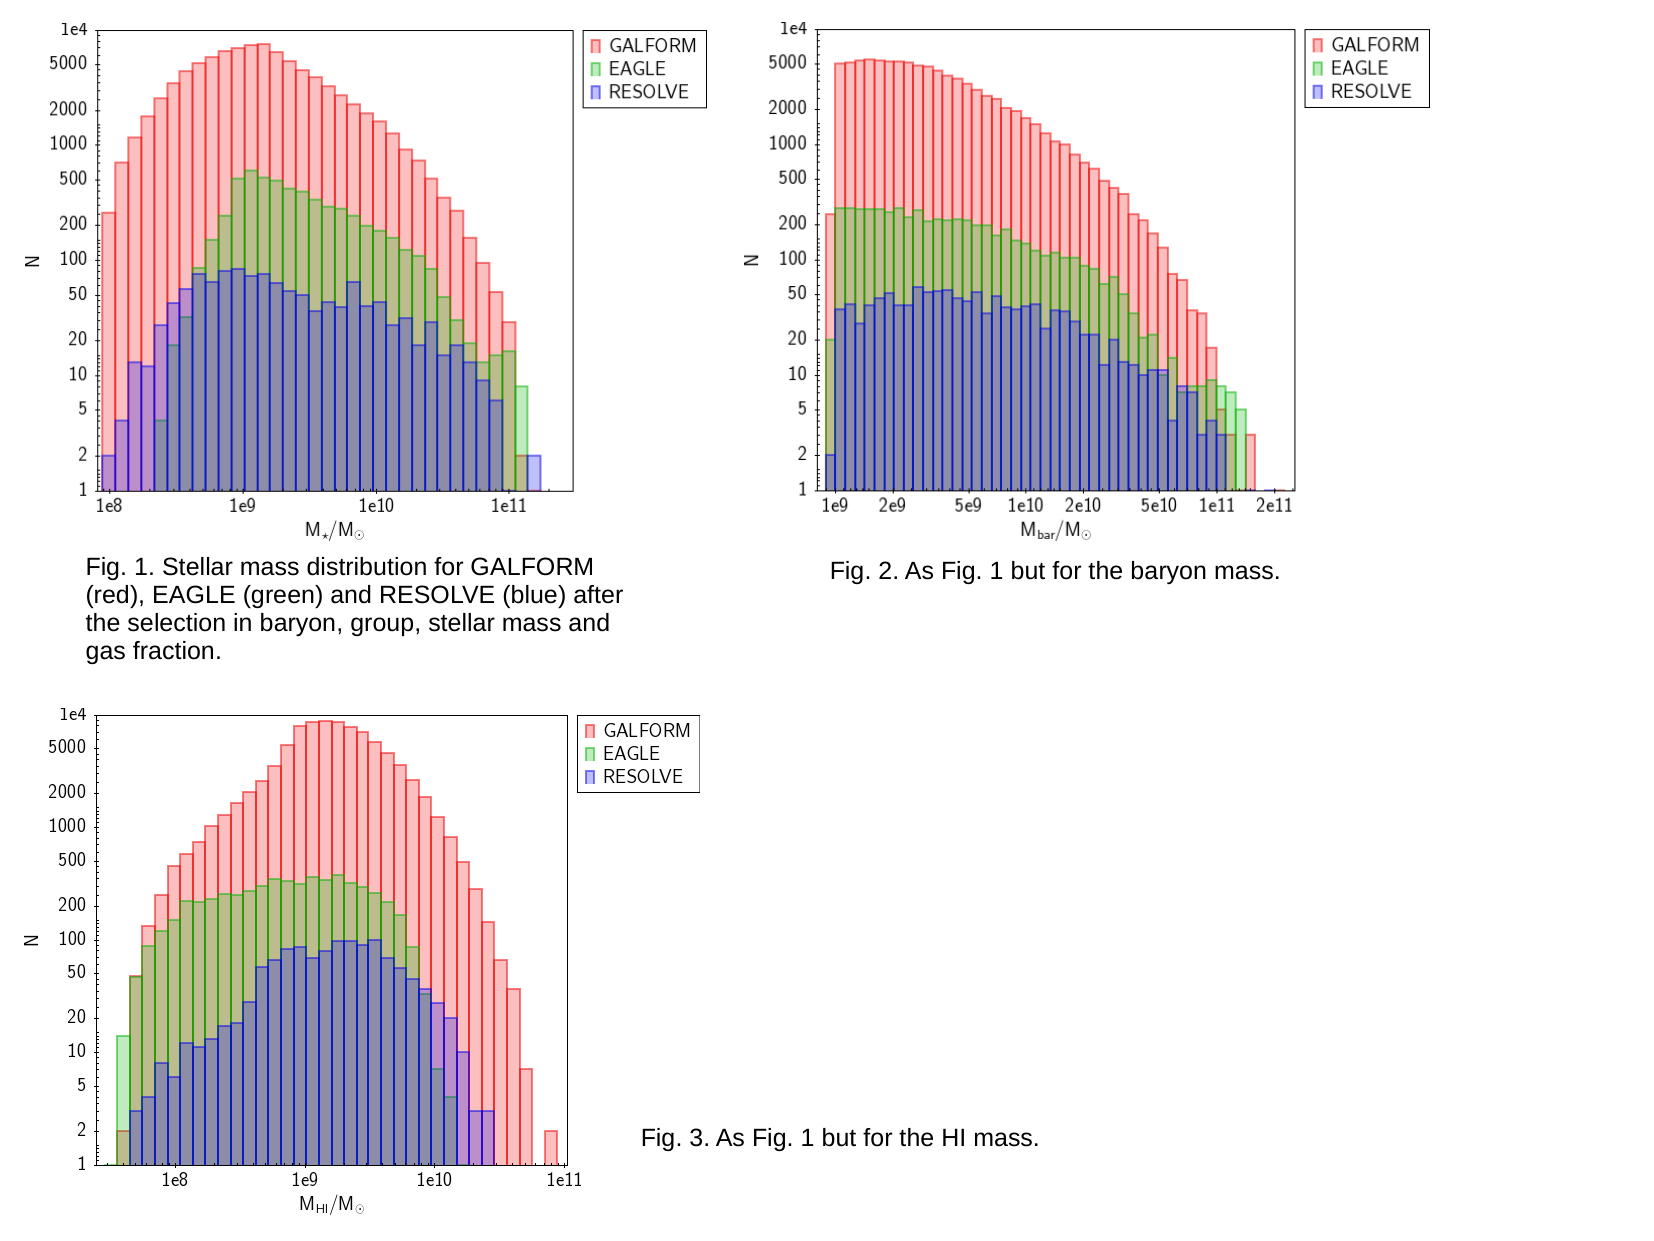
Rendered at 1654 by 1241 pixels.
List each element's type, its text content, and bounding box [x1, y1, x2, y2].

text_box Fig. 3. As Fig. 1 but for the HI mass. [625, 1116, 1229, 1160]
picture [743, 22, 1430, 544]
text_box Fig. 2. As Fig. 1 but for the baryon mass. [814, 549, 1418, 593]
picture [24, 23, 707, 544]
picture [23, 708, 700, 1217]
text_box Fig. 1. Stellar mass distribution for GALFORM (red), EAGLE (green) and RESOLVE (blue) after the selection in baryon, group, stellar mass and gas fraction. [70, 545, 674, 674]
